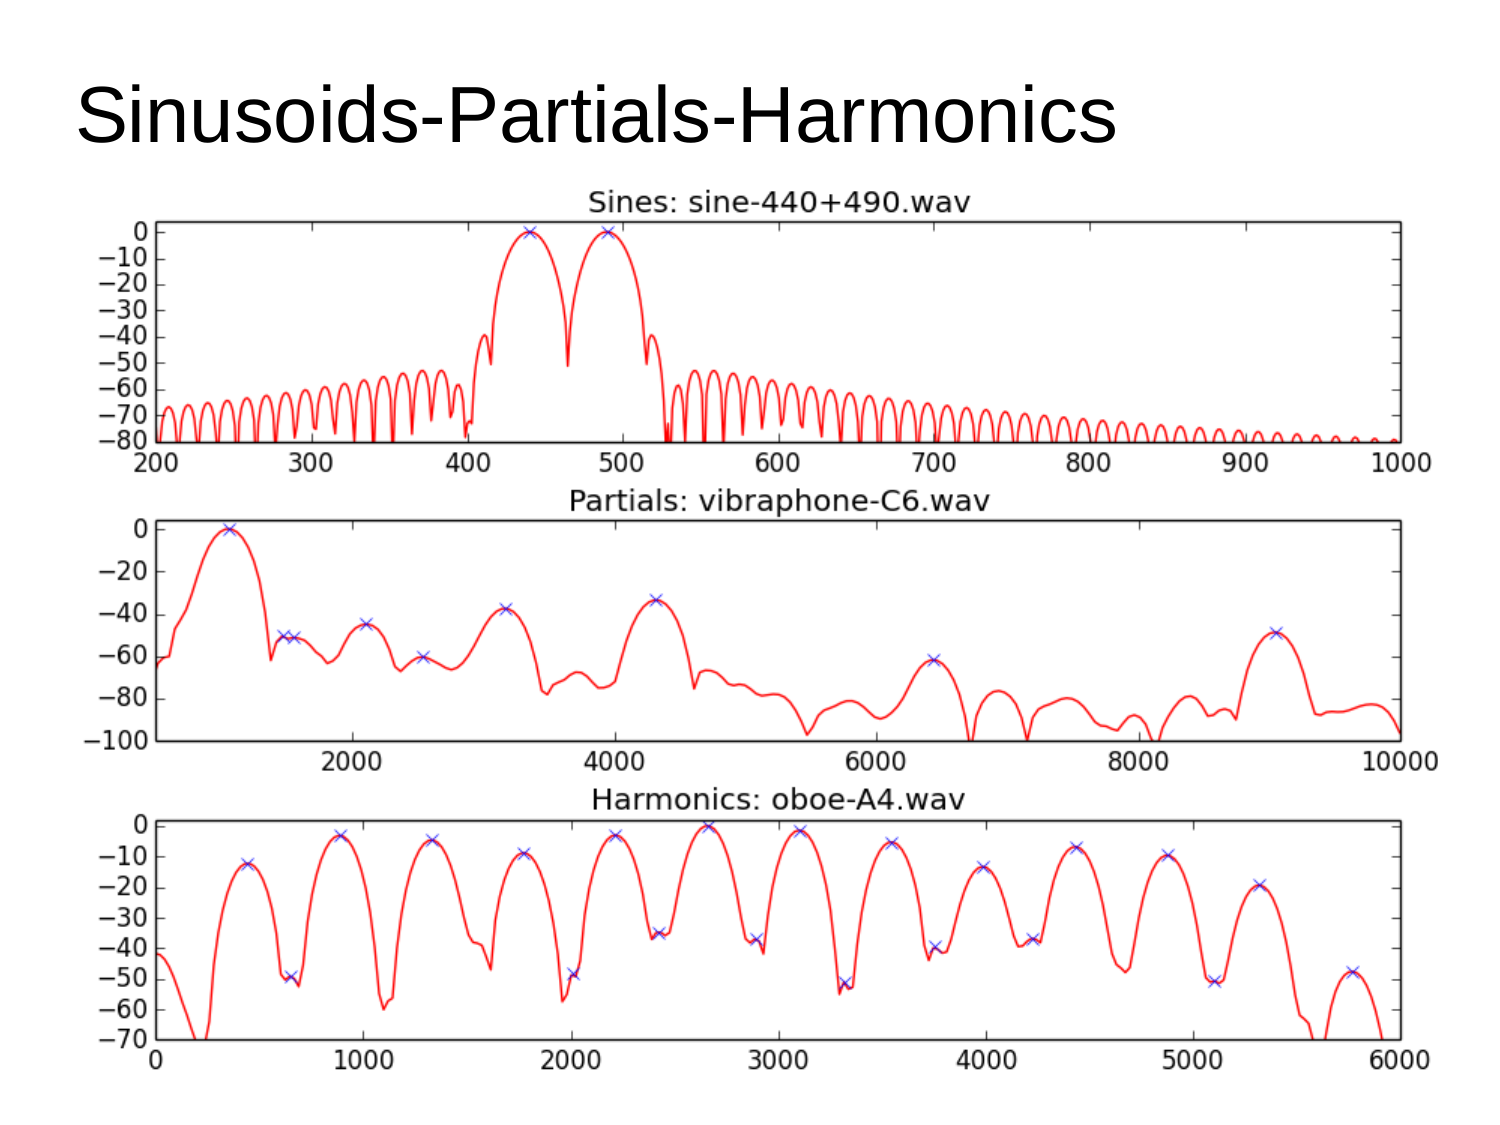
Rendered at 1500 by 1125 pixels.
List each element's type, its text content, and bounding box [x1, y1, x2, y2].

picture [55, 172, 1468, 1113]
title Sinusoids-Partials-Harmonics [75, 21, 1425, 172]
